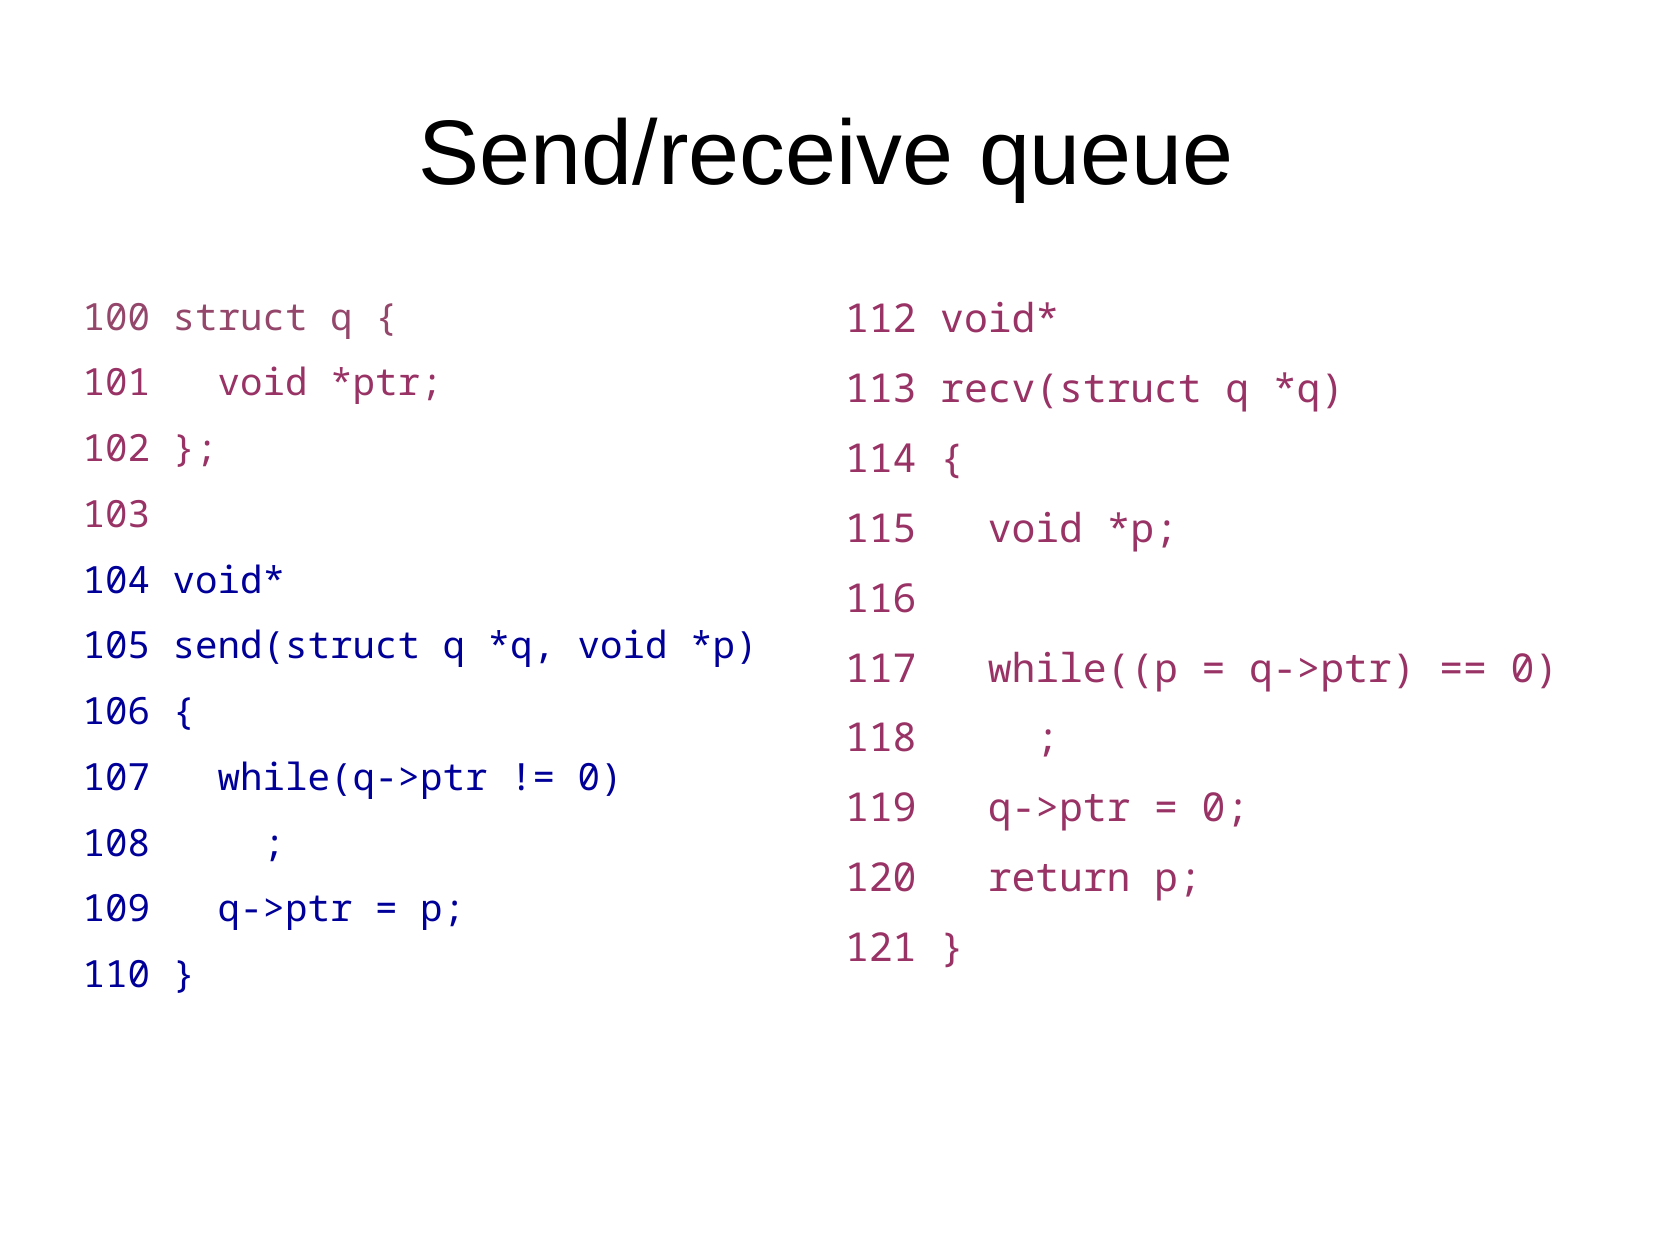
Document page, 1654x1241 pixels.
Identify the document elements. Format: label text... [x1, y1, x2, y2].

title Send/receive queue [82, 49, 1571, 257]
list 112 void* 113 recv(struct q *q) 114 { 115 void *p; 116 117 while((p = q->ptr) == 0) 118 ; 119 q->ptr = 0; 120 return p; 121 } [845, 290, 1572, 1010]
list 100 struct q { 101 void *ptr; 102 }; 103 104 void* 105 send(struct q *q, void *p) 106 { 107 while(q->ptr != 0) 108 ; 109 q->ptr = p; 110 } [82, 290, 809, 1010]
